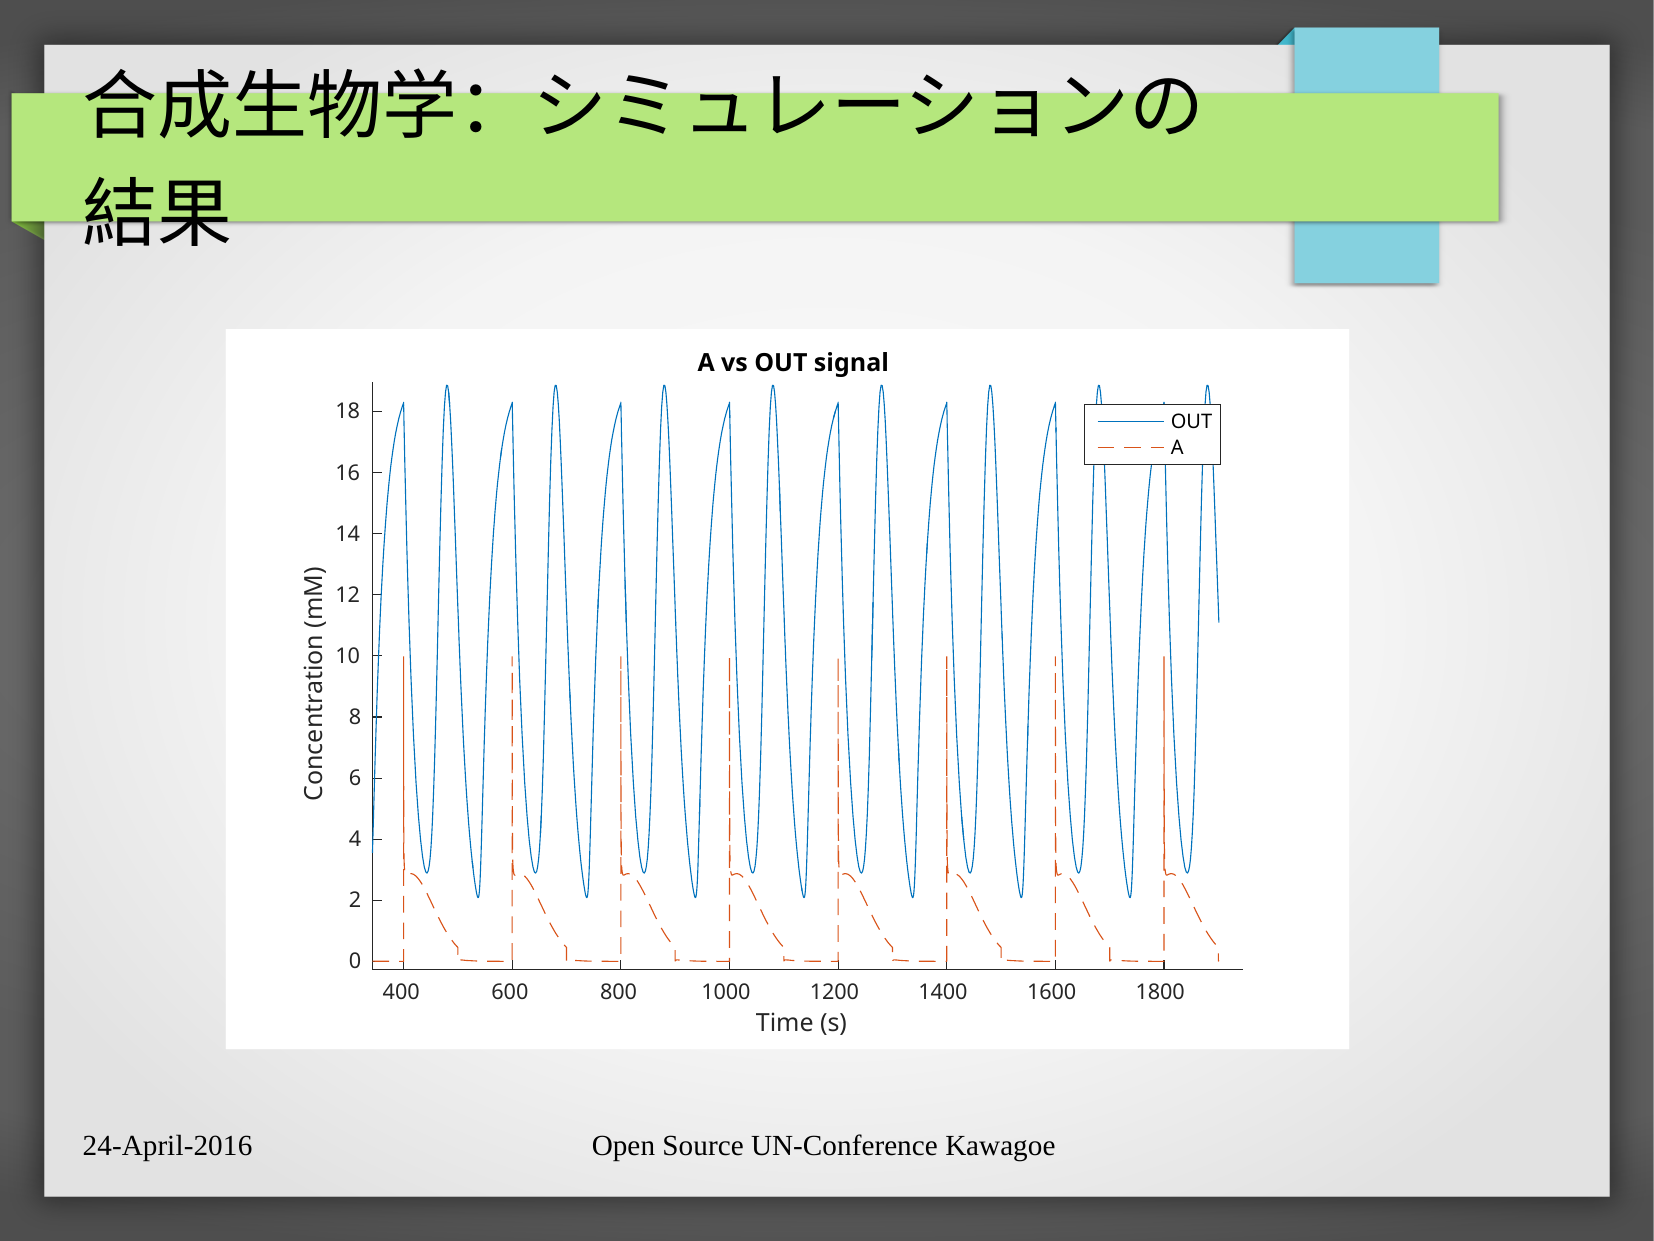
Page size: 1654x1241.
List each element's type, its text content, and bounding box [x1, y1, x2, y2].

picture [0, 0, 1654, 1241]
title 合成生物学：シミュレーションの結果 [82, 94, 1264, 213]
